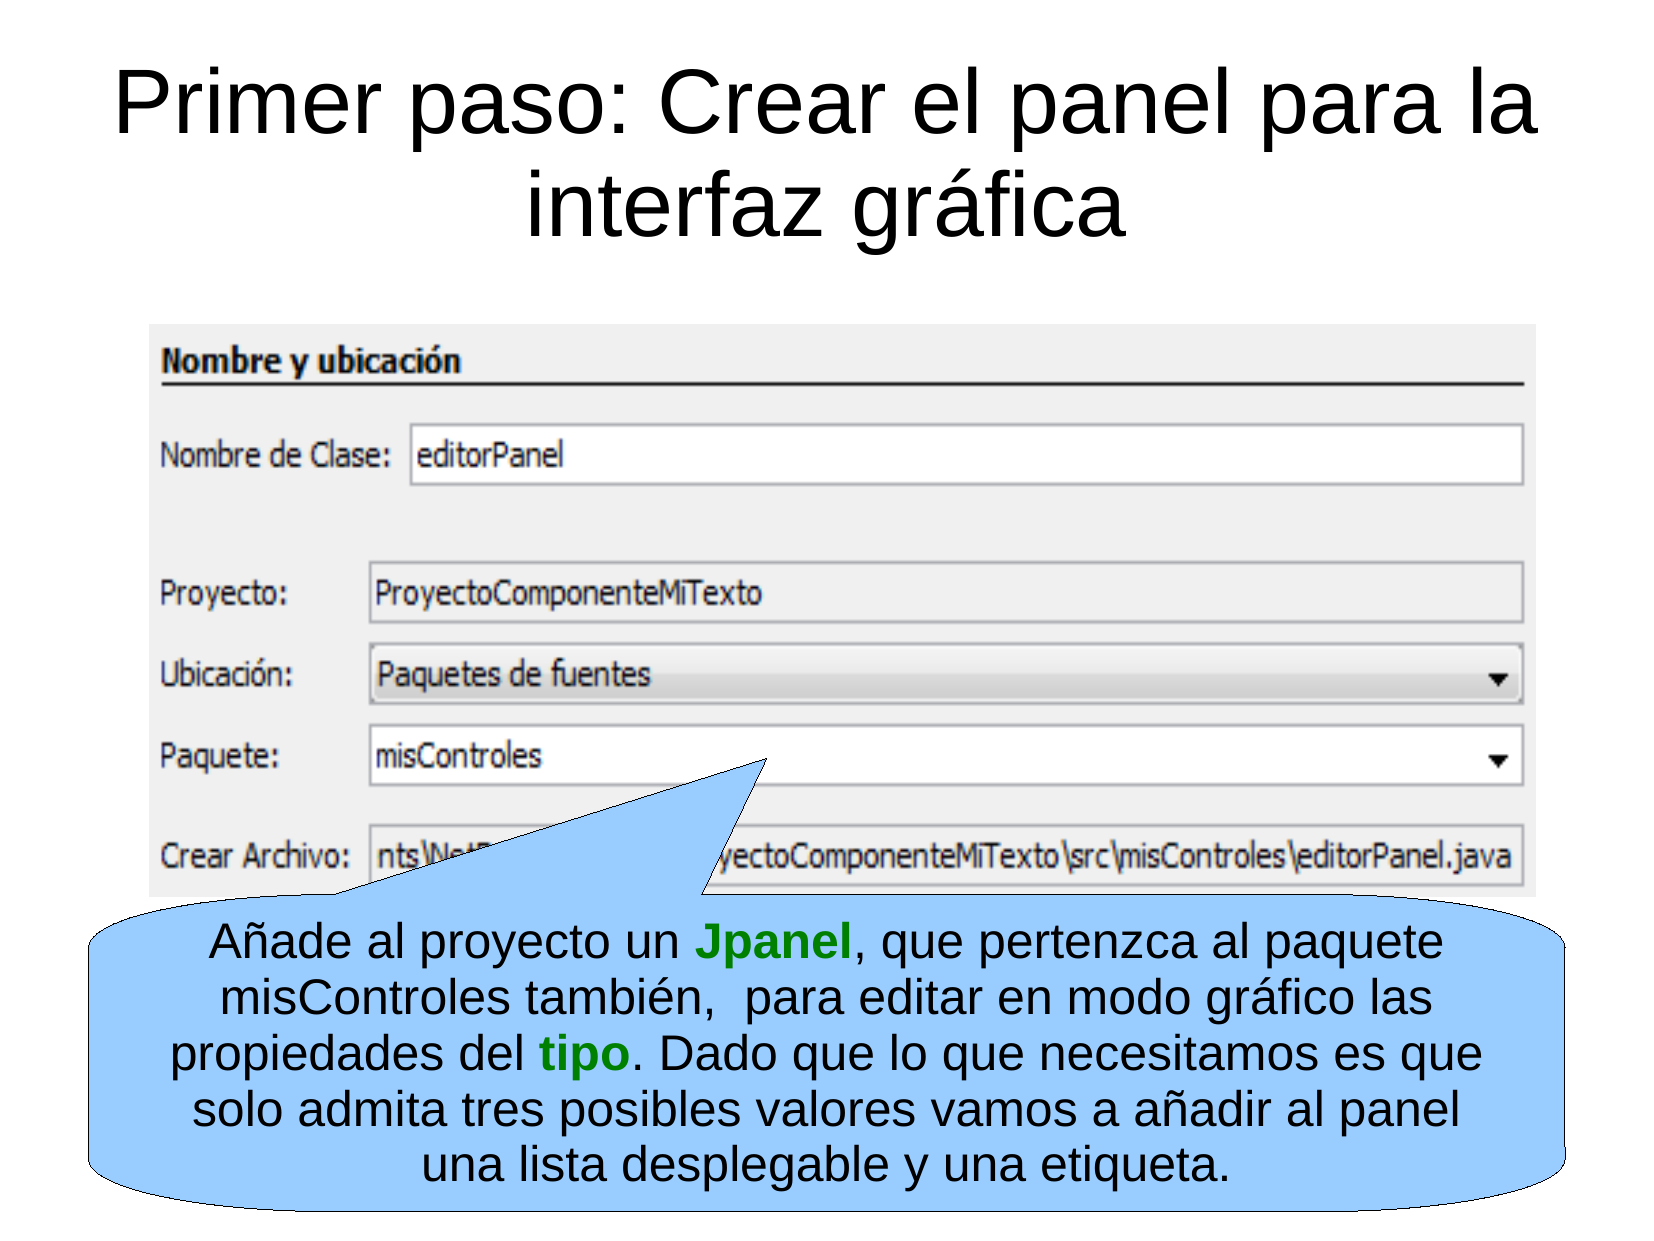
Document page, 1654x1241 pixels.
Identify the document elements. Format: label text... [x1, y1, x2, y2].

picture [149, 324, 1536, 897]
text_box Añade al proyecto un Jpanel, que pertenzca al paquete misControles también, para editar en modo gráfico las propiedades del tipo. Dado que lo que necesitamos es que solo admita tres posibles valores vamos a añadir al panel una lista desplegable y una etiqueta. [88, 758, 1566, 1212]
title Primer paso: Crear el panel para la interfaz gráfica [82, 49, 1571, 257]
